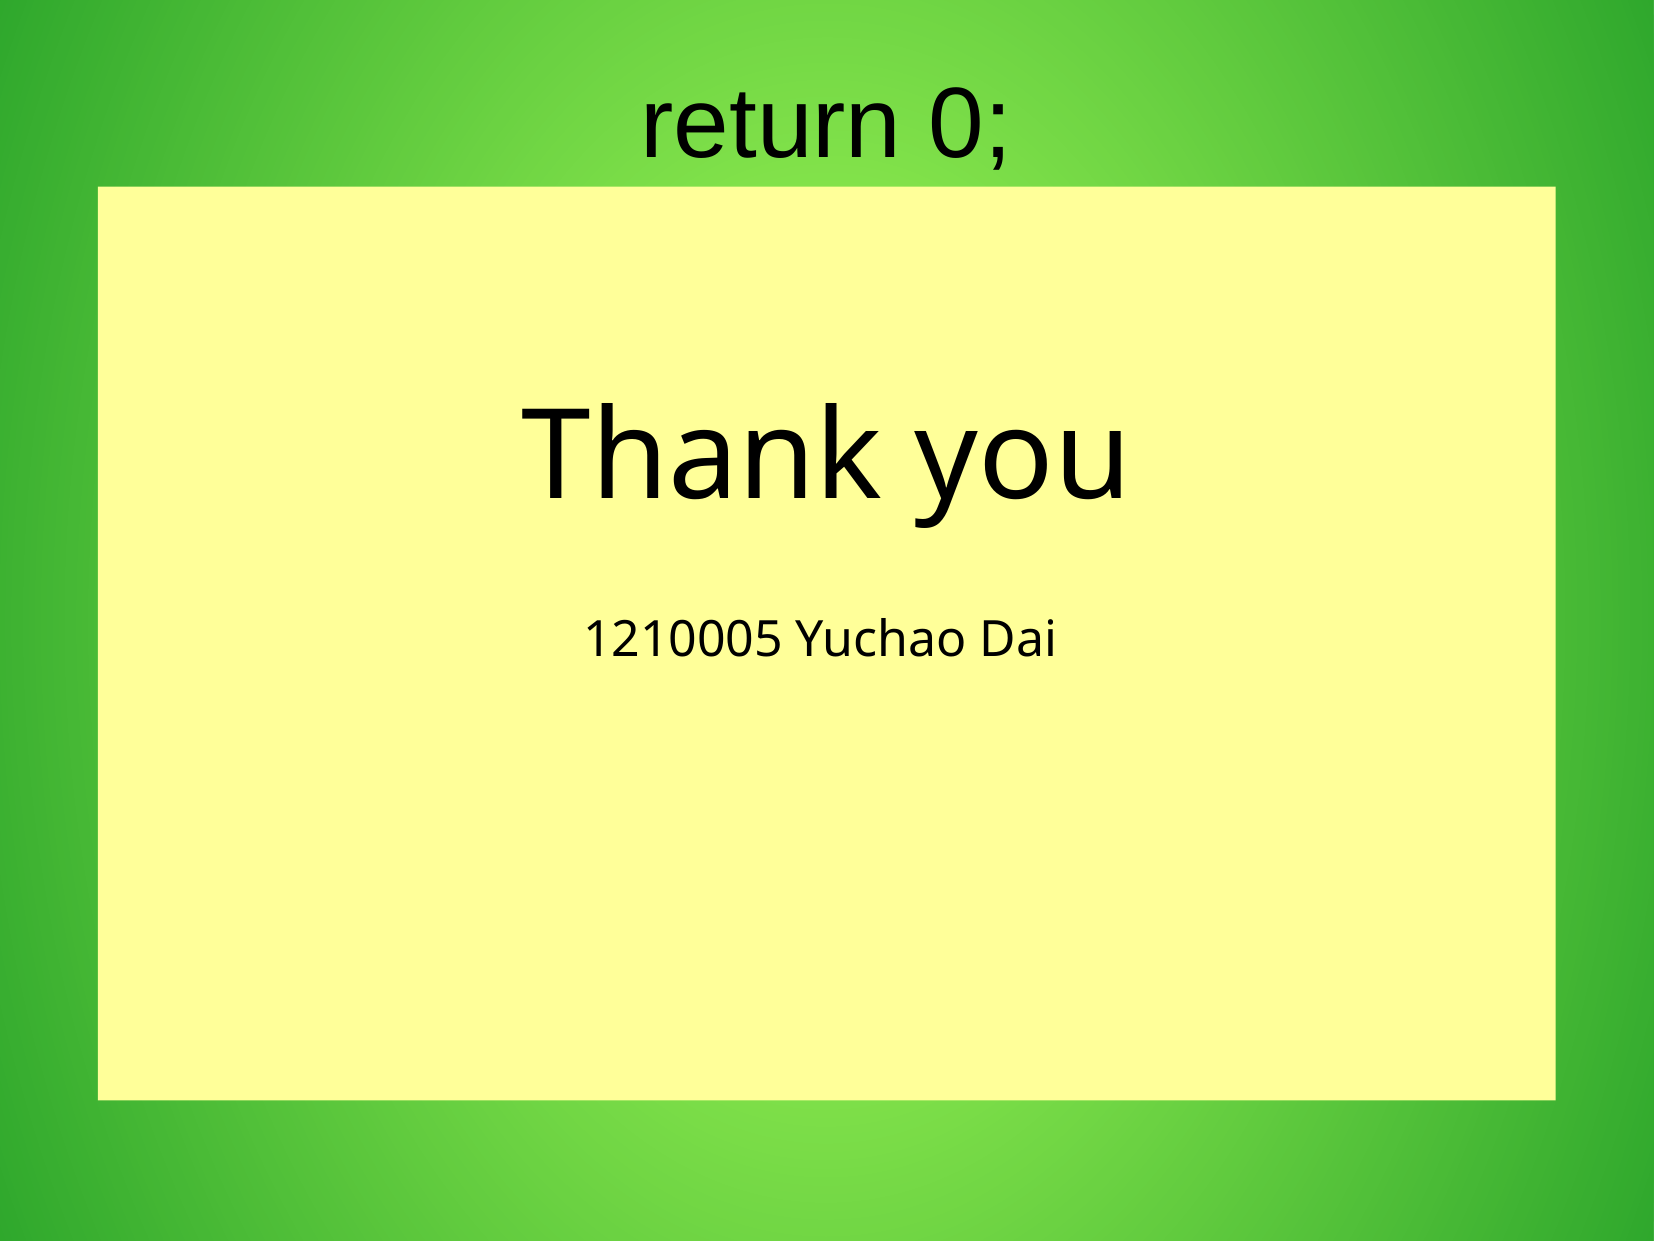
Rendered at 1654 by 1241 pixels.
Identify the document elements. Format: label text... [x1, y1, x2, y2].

text_box return 0; [51, 60, 1602, 187]
text_box Thank you 1210005 Yuchao Dai [97, 186, 1556, 1101]
